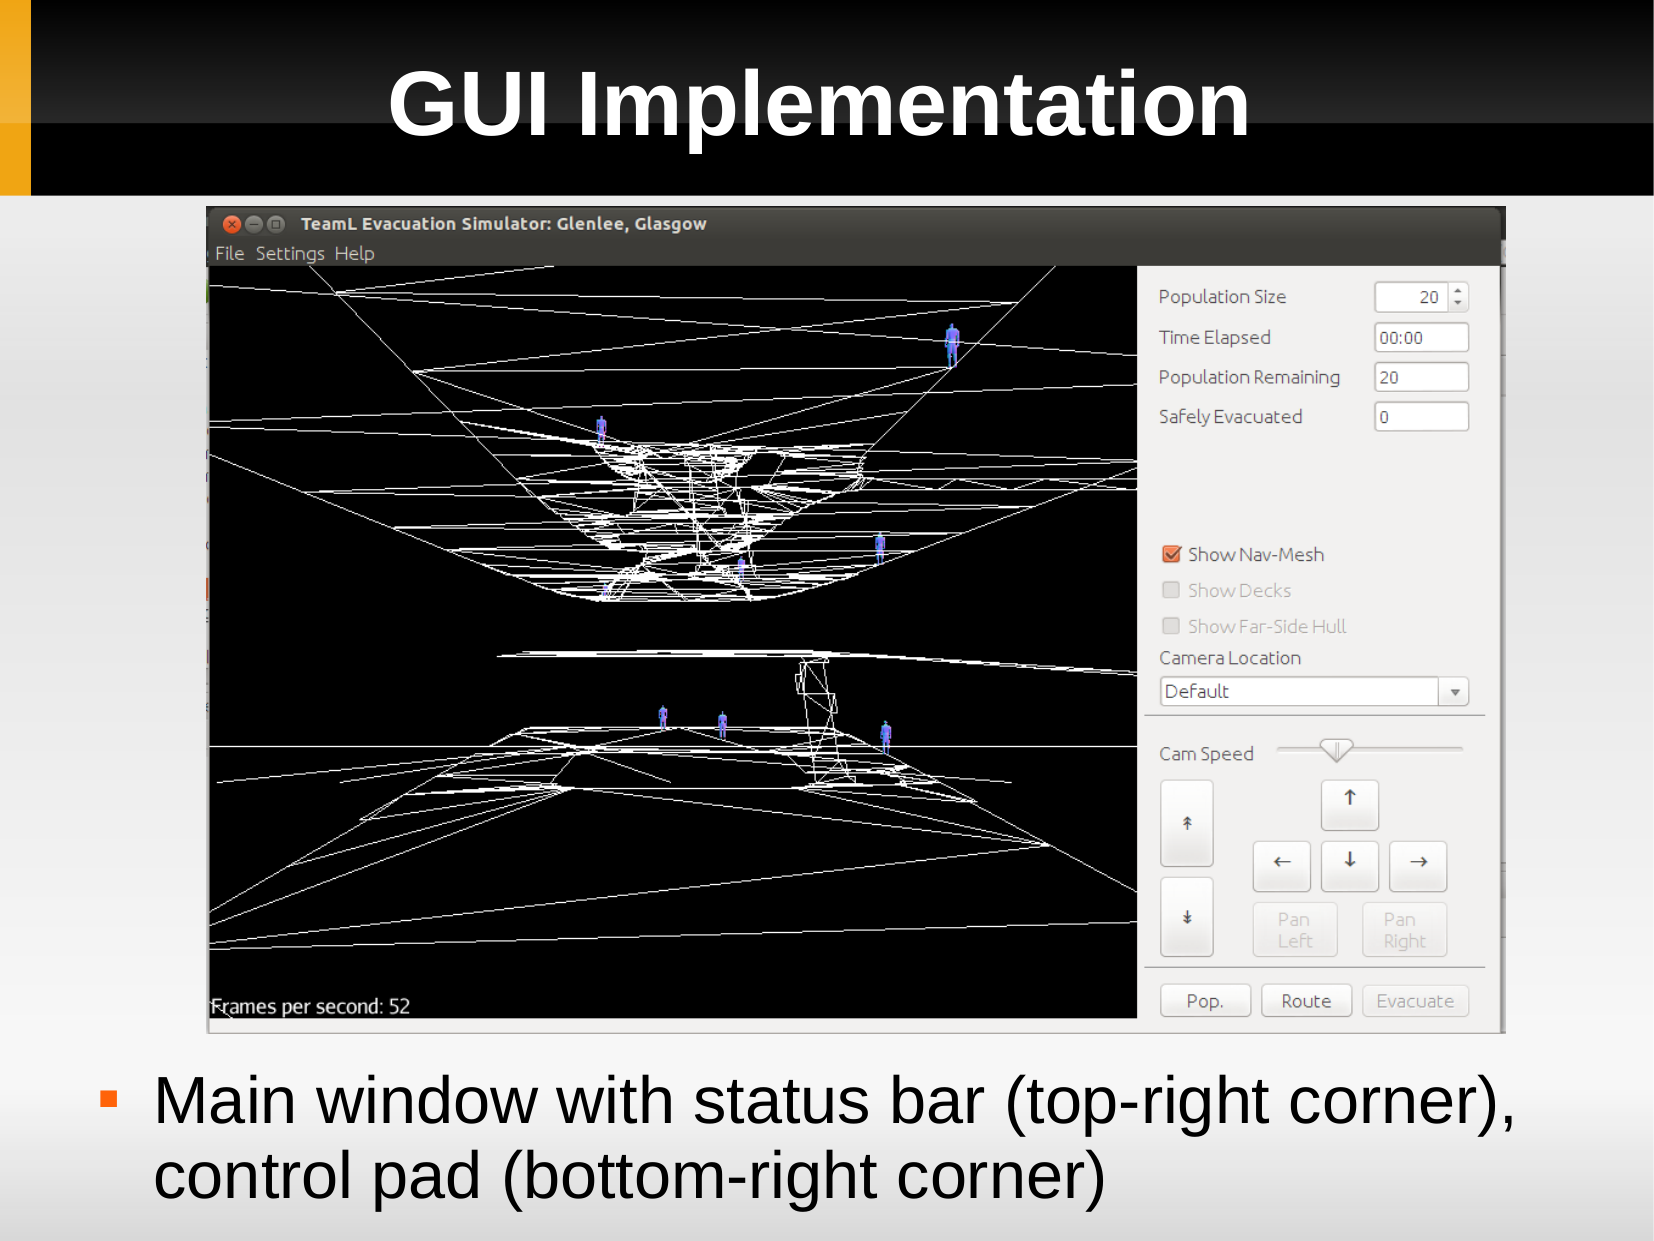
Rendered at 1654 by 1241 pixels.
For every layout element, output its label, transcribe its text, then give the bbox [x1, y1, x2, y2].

picture [0, 0, 1654, 1241]
list Main window with status bar (top-right corner), control pad (bottom-right corner) [82, 1062, 1571, 1213]
title GUI Implementation [76, 0, 1565, 208]
